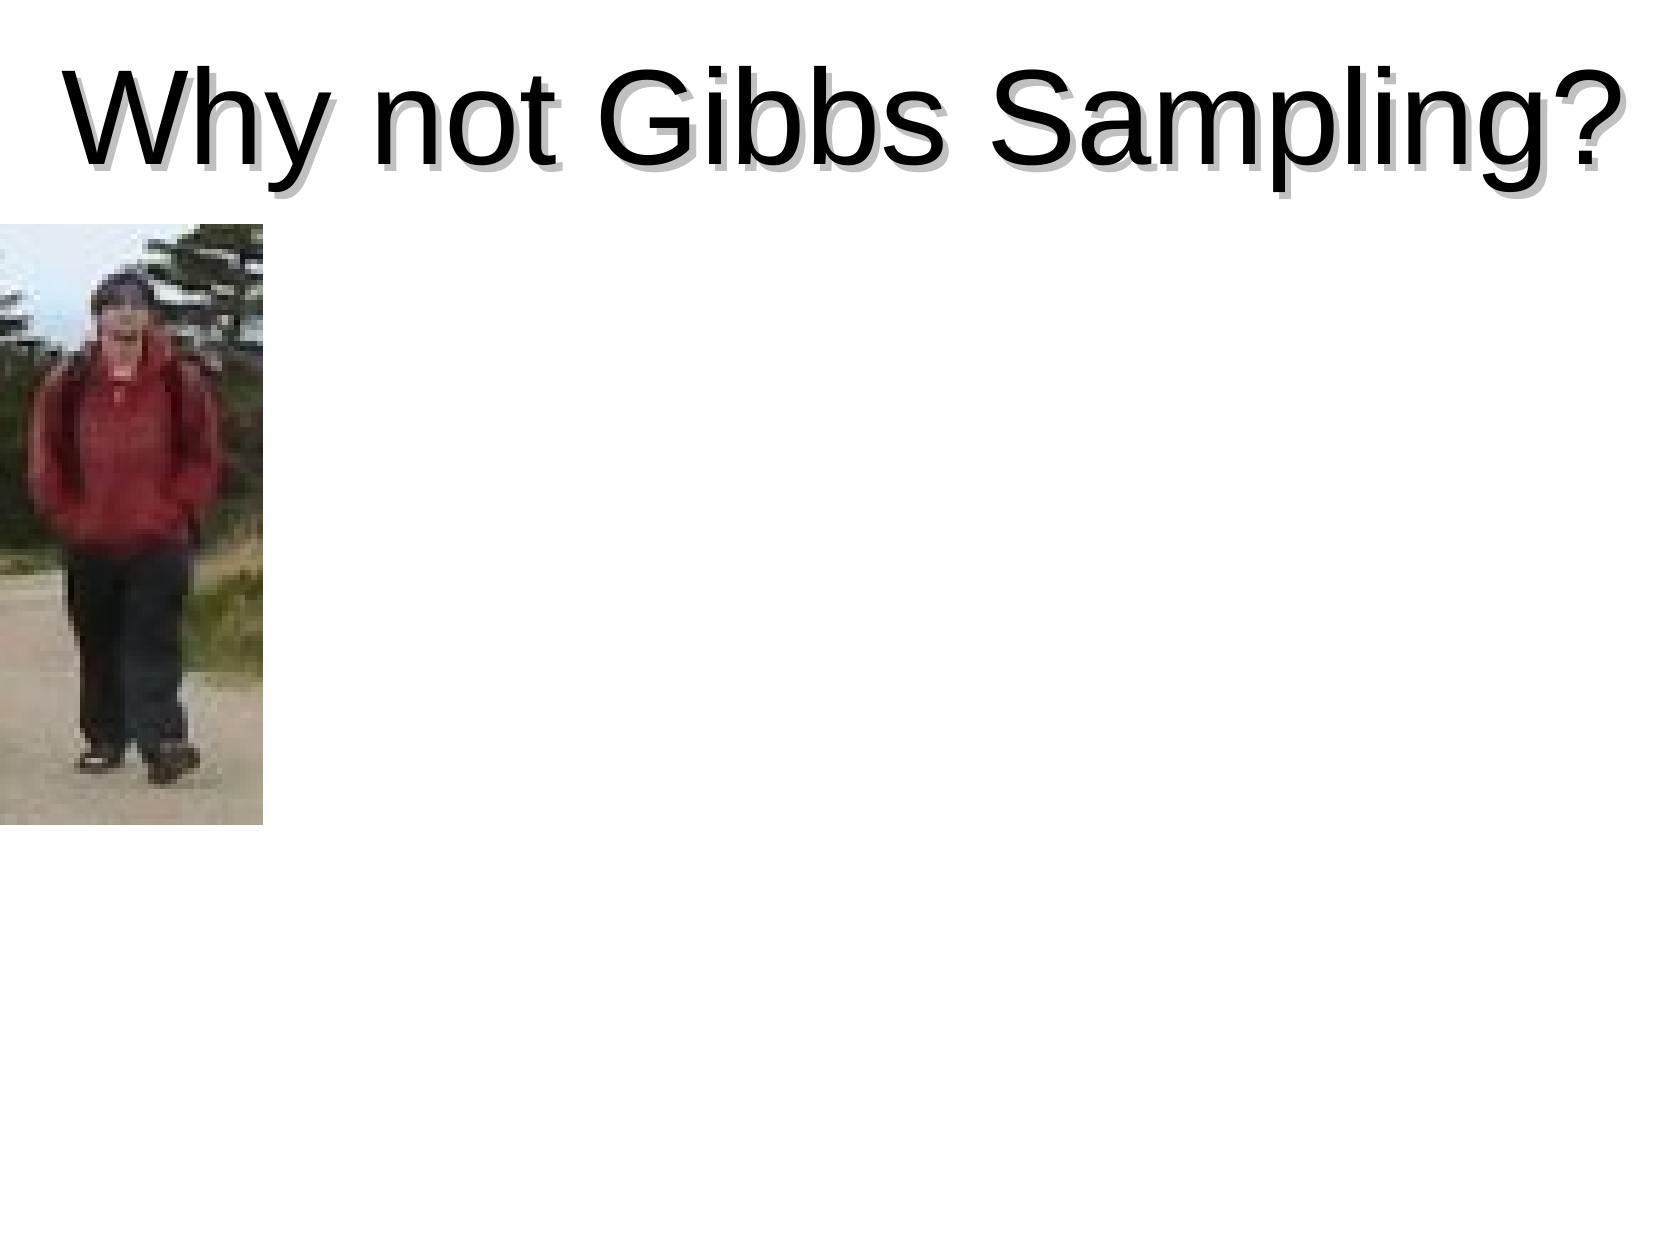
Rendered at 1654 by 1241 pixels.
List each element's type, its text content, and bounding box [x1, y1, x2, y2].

picture [0, 224, 263, 826]
text_box Why not Gibbs Sampling? [46, 34, 1654, 218]
